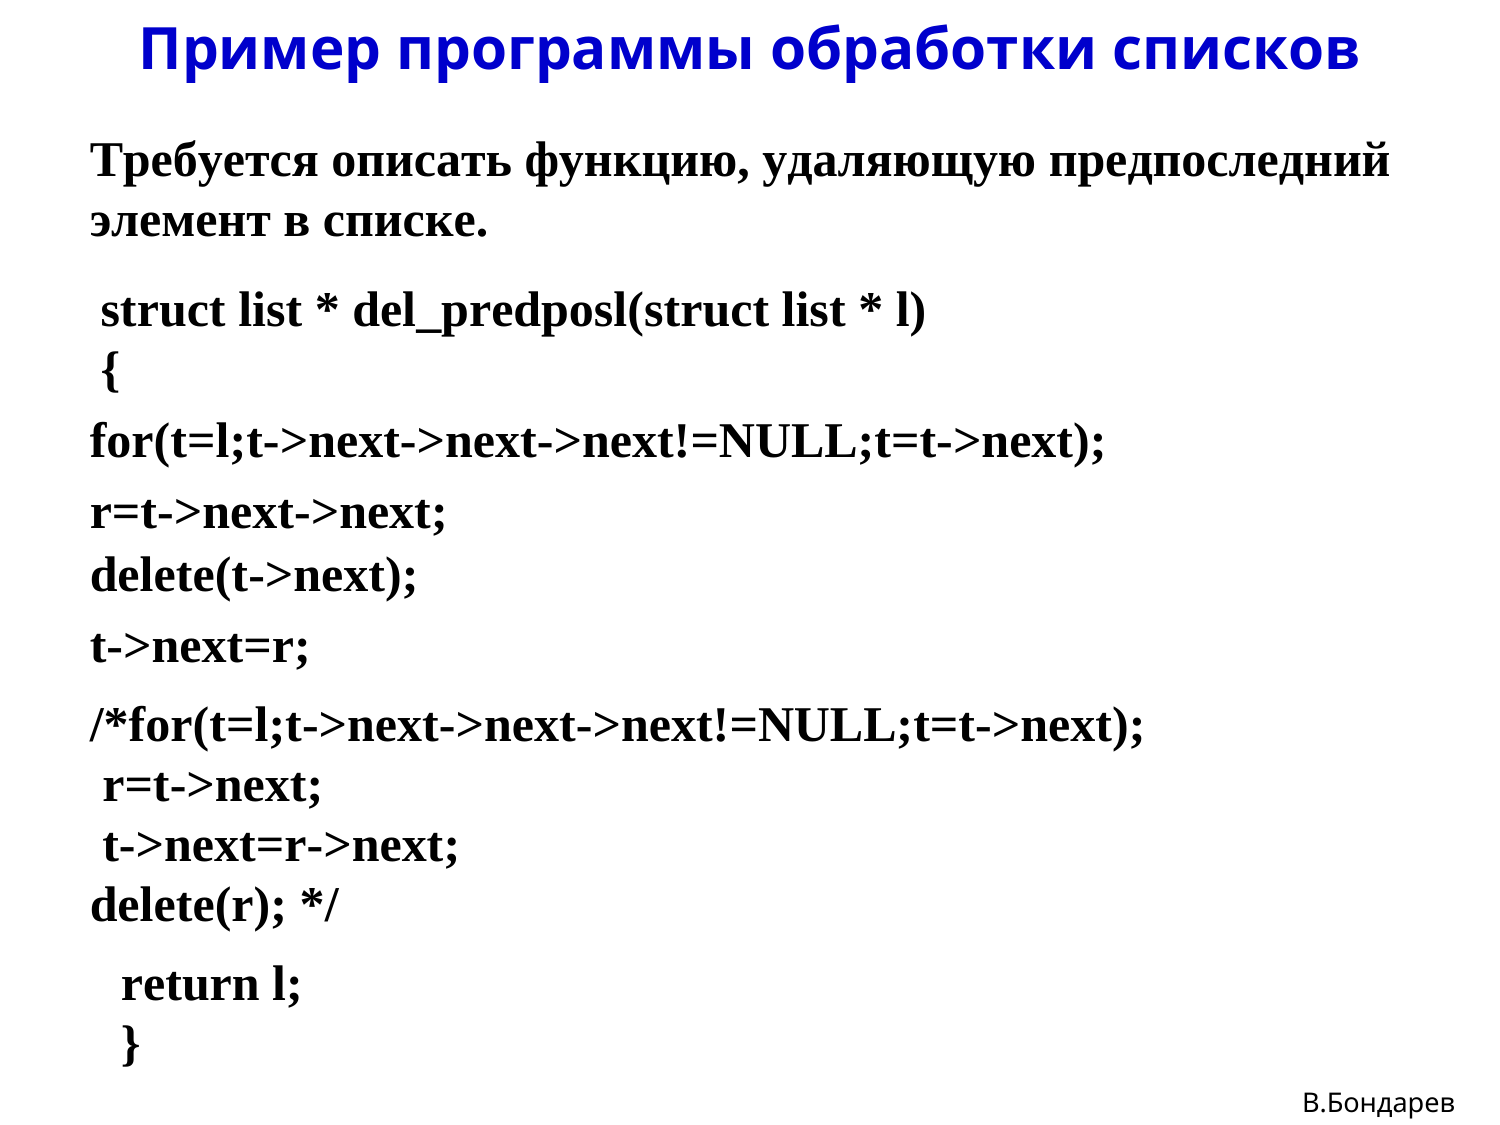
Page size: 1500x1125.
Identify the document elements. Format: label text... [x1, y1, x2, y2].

text_box delete(t->next); [0, 533, 1500, 604]
text_box /*for(t=l;t->next->next->next!=NULL;t=t->next); r=t->next; t->next=r->next; delete(r); */ [0, 683, 1500, 999]
text_box t->next=r; [0, 604, 1500, 681]
text_box r=t->next->next; [0, 471, 1500, 533]
text_box return l; } [31, 942, 1500, 1125]
text_box Пример программы обработки списков [0, 4, 1500, 87]
text_box for(t=l;t->next->next->next!=NULL;t=t->next); [0, 399, 1500, 471]
text_box struct list * del_predposl(struct list * l) { [85, 268, 1500, 399]
text_box Требуется описать функцию, удаляющую предпоследний элемент в списке. [0, 119, 1500, 255]
